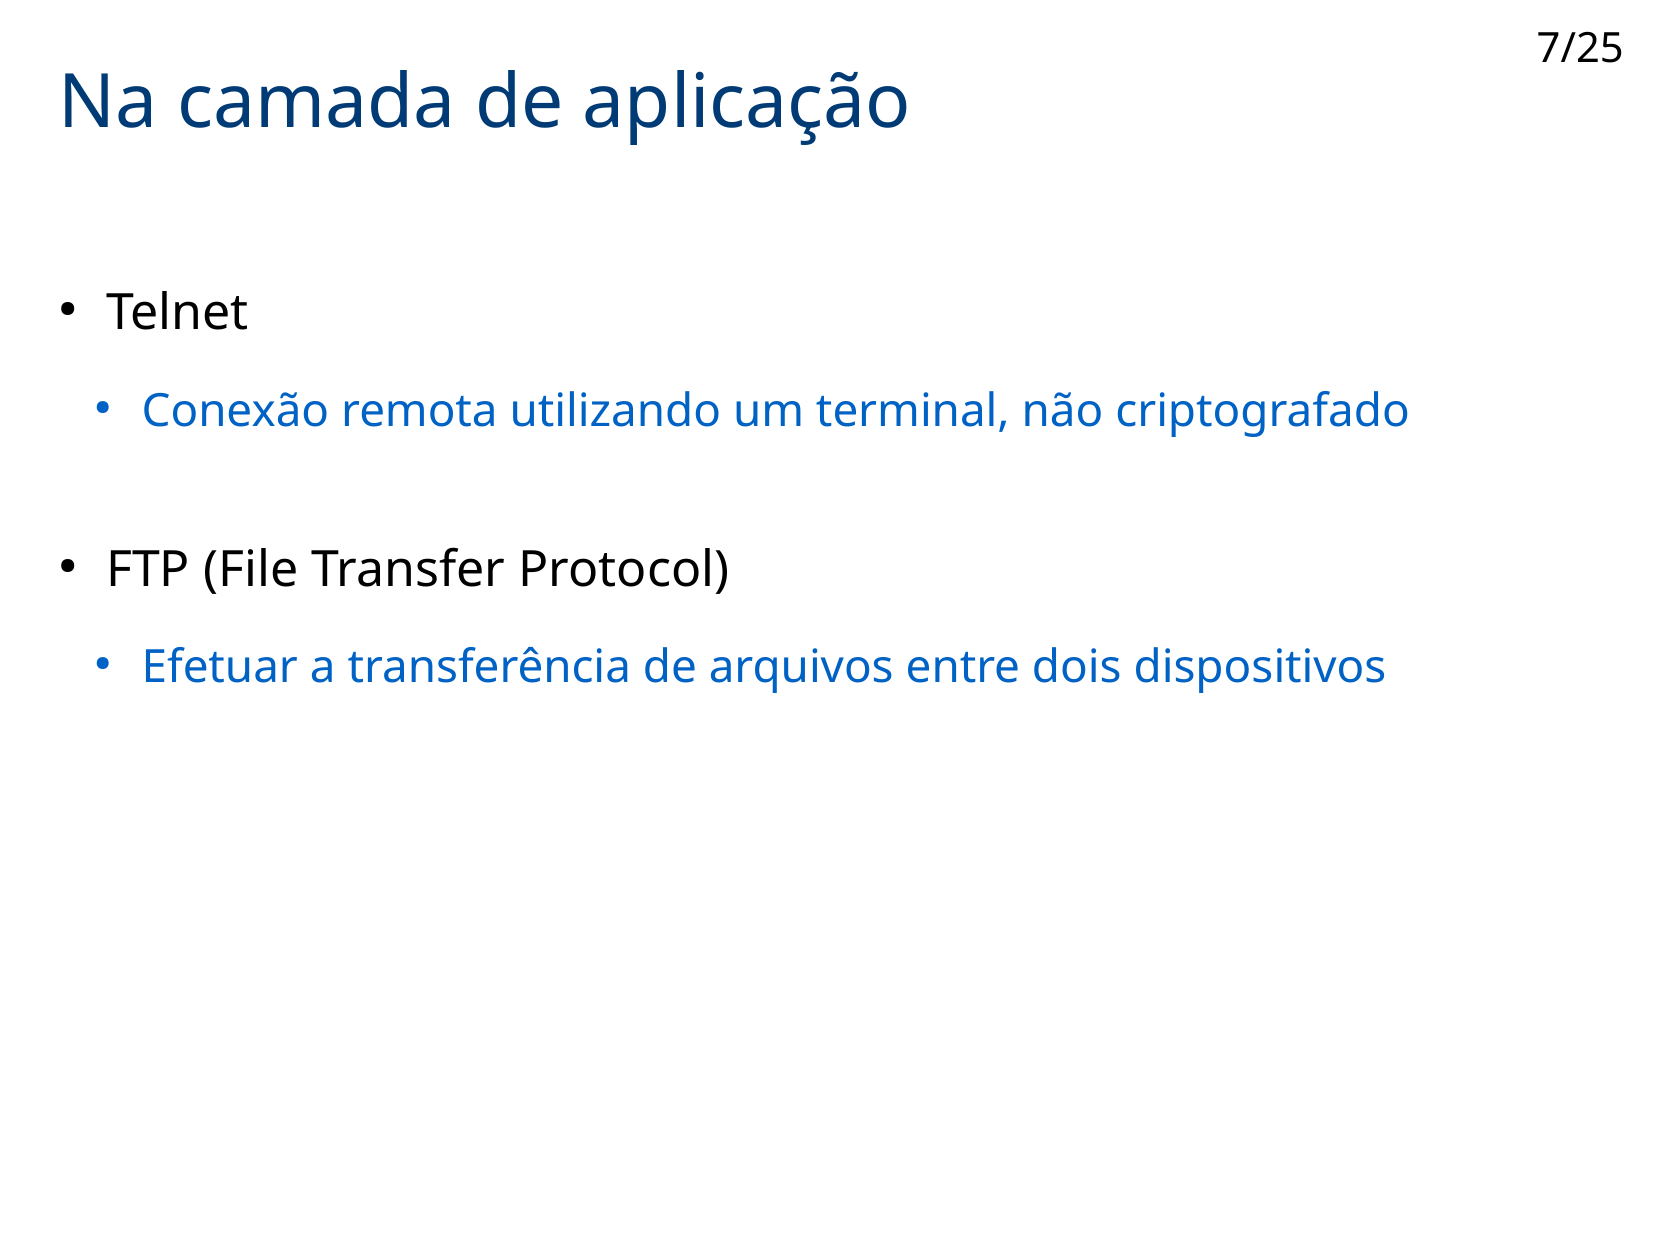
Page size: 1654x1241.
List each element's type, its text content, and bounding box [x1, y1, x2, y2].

title Na camada de aplicação [59, 47, 1625, 166]
list Telnet Conexão remota utilizando um terminal, não criptografado FTP (File Transfer Protocol) Efetuar a transferência de arquivos entre dois dispositivos [59, 265, 1625, 1211]
